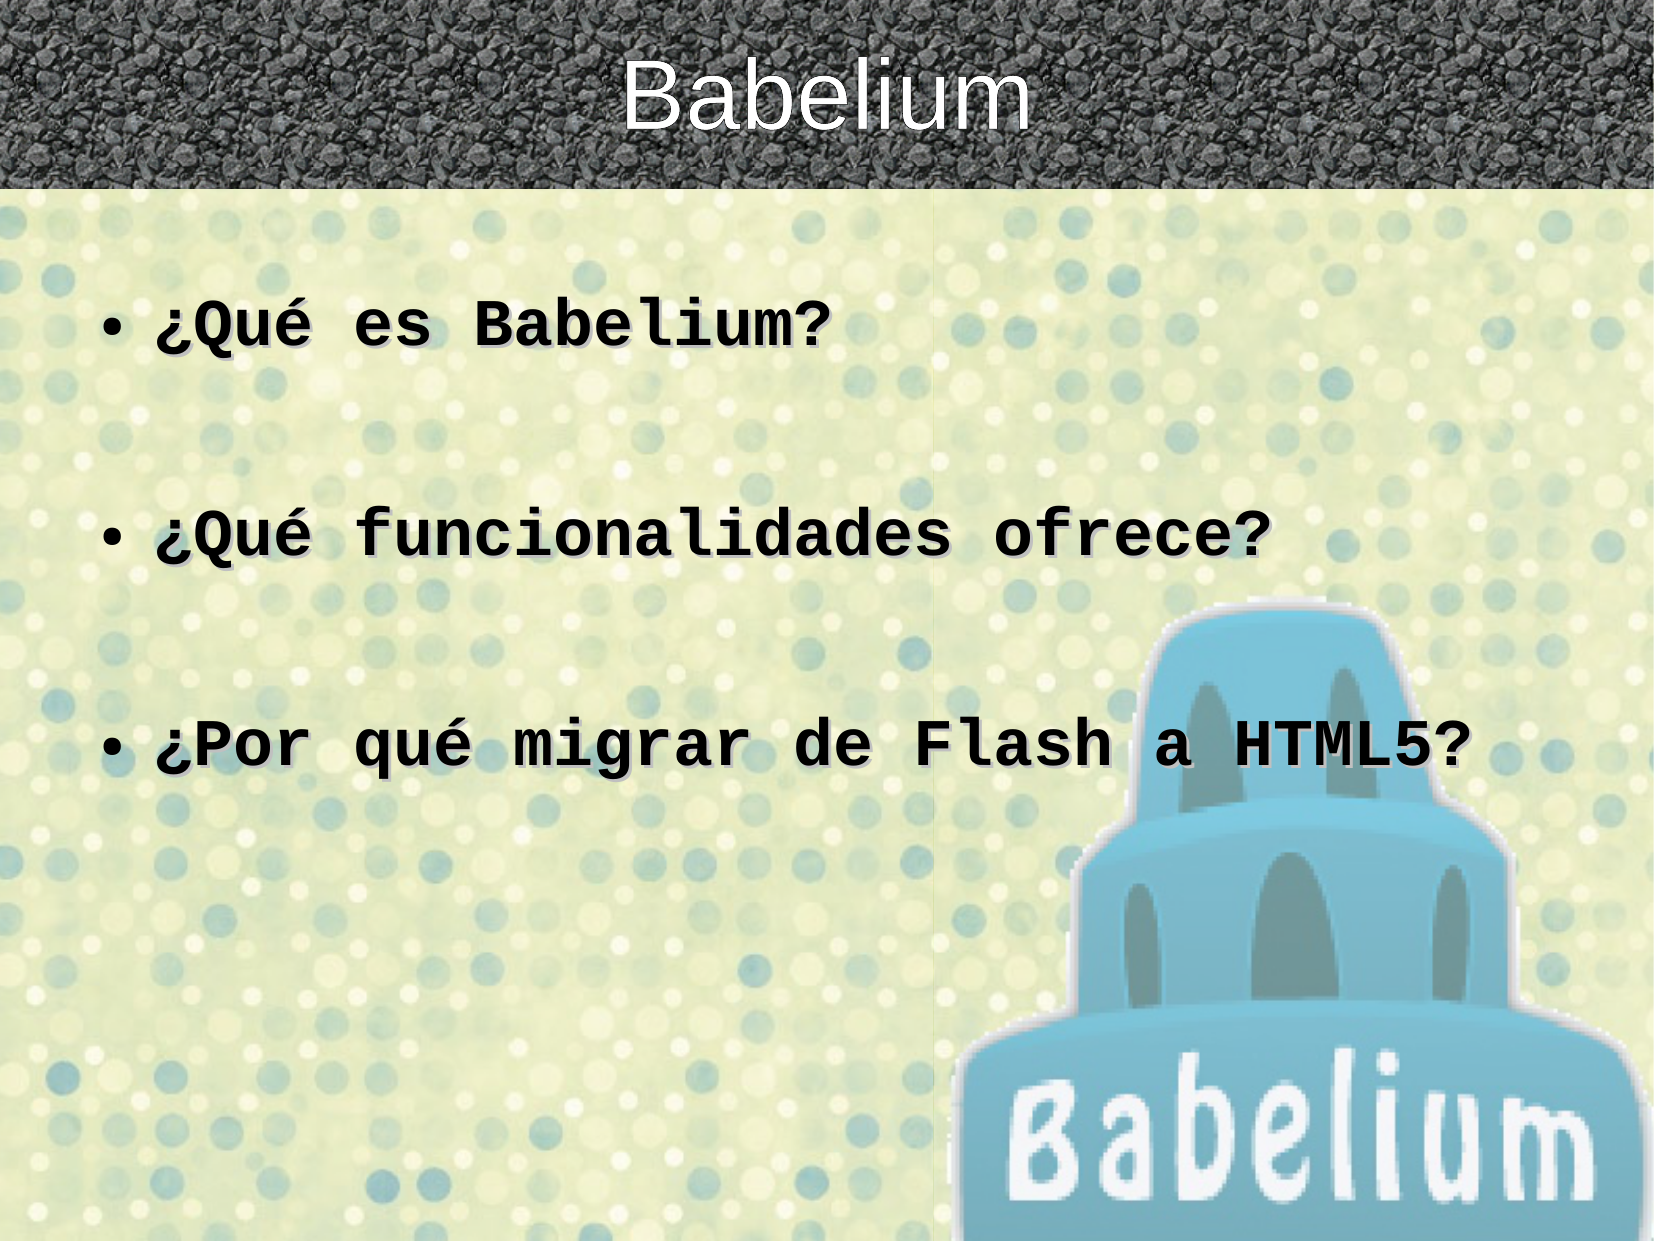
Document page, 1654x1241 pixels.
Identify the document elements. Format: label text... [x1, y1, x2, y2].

title Babelium [0, 0, 1654, 189]
picture [0, 189, 1654, 1241]
list ¿Qué es Babelium? ¿Qué funcionalidades ofrece? ¿Por qué migrar de Flash a HTML5? [82, 290, 1571, 1010]
